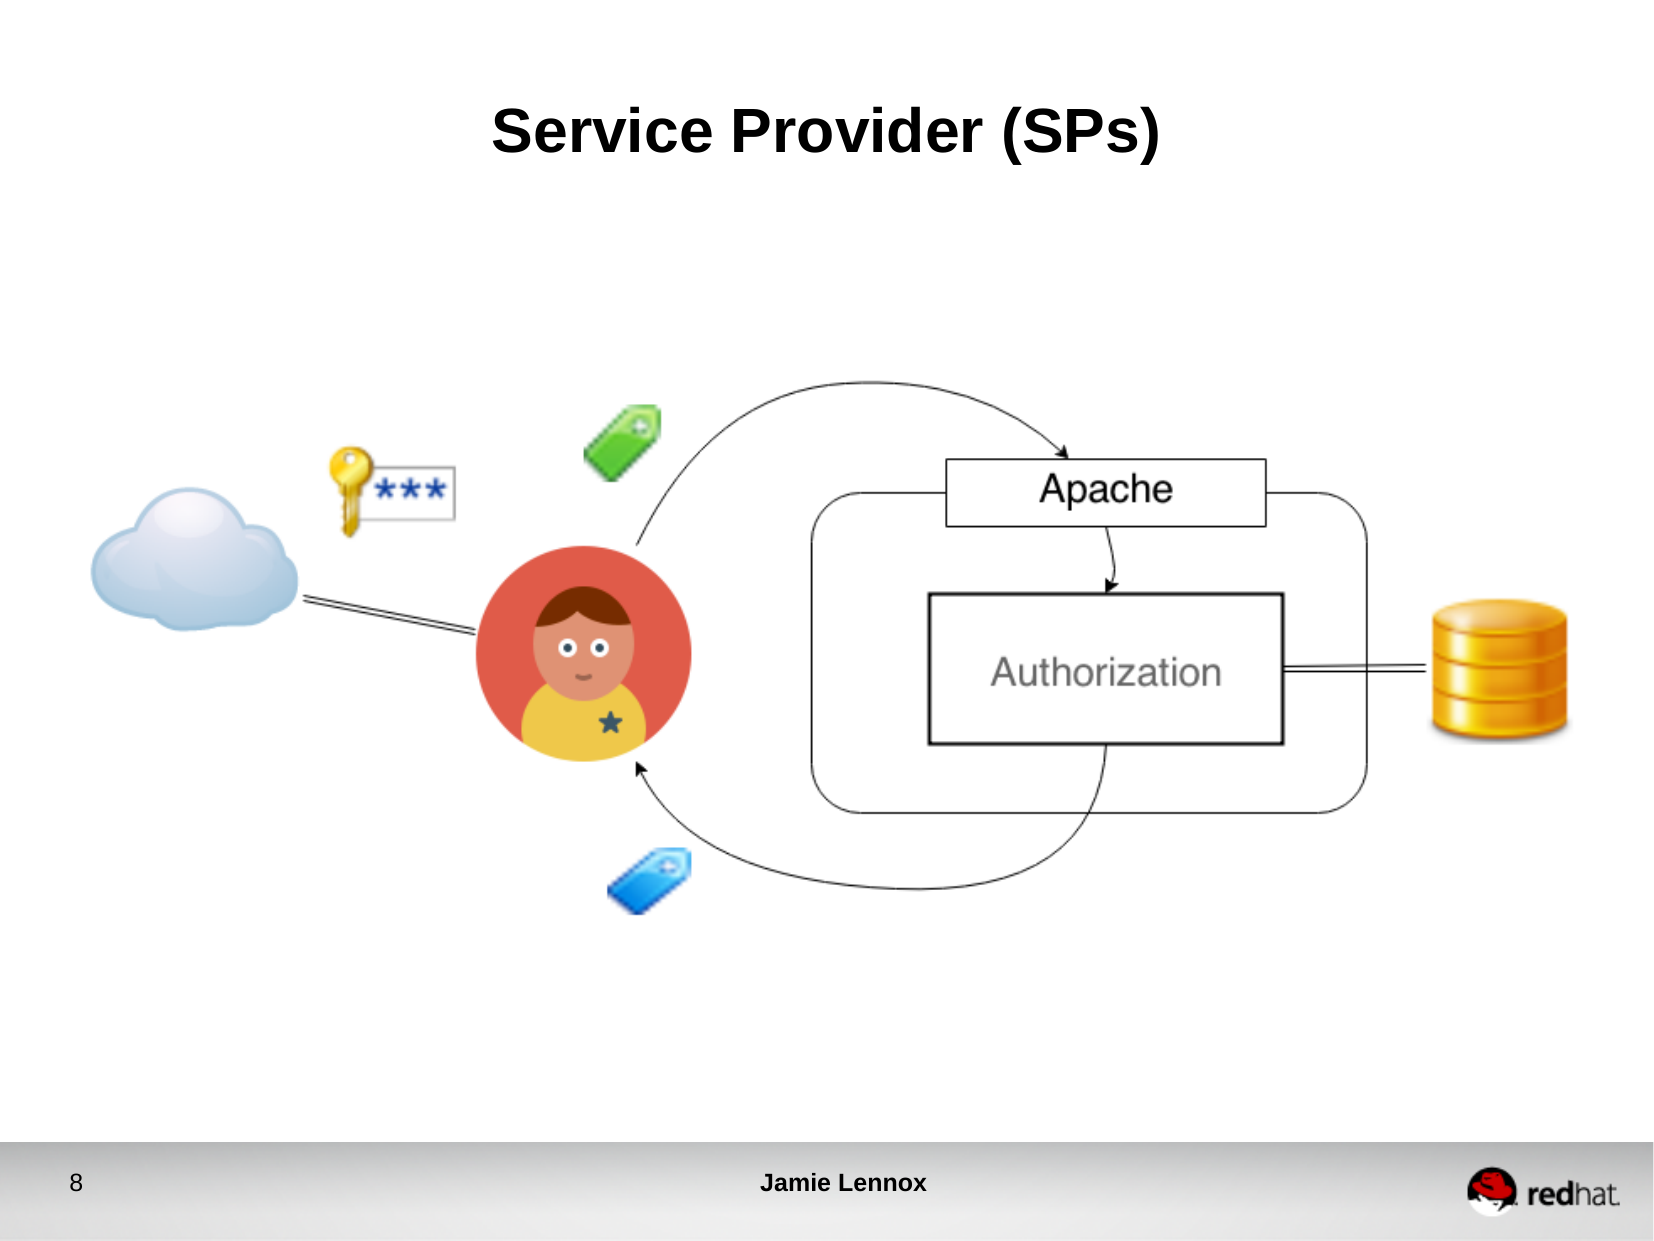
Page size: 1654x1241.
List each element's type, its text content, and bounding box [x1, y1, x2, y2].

title Service Provider (SPs) [82, 37, 1571, 226]
picture [0, 1142, 1654, 1241]
picture [86, 361, 1575, 922]
